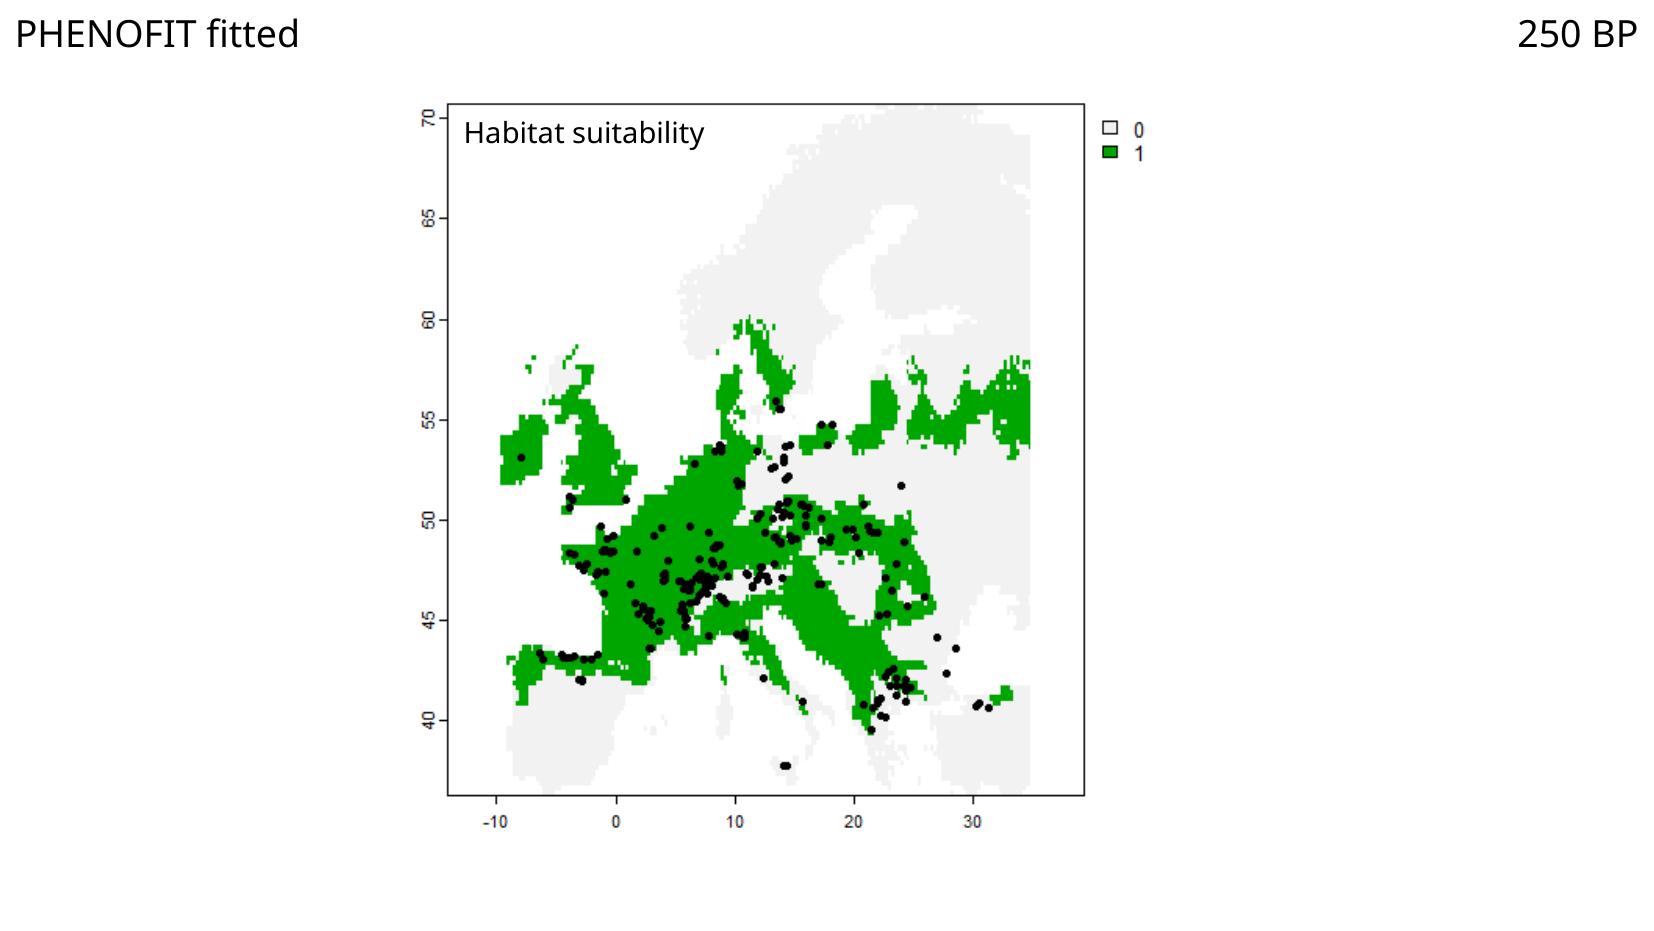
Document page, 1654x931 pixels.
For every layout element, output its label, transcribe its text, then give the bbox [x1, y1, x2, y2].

picture [355, 66, 1298, 889]
text_box PHENOFIT fitted [0, 0, 826, 66]
text_box 250 BP [826, 0, 1654, 66]
text_box Habitat suitability [448, 105, 1069, 163]
